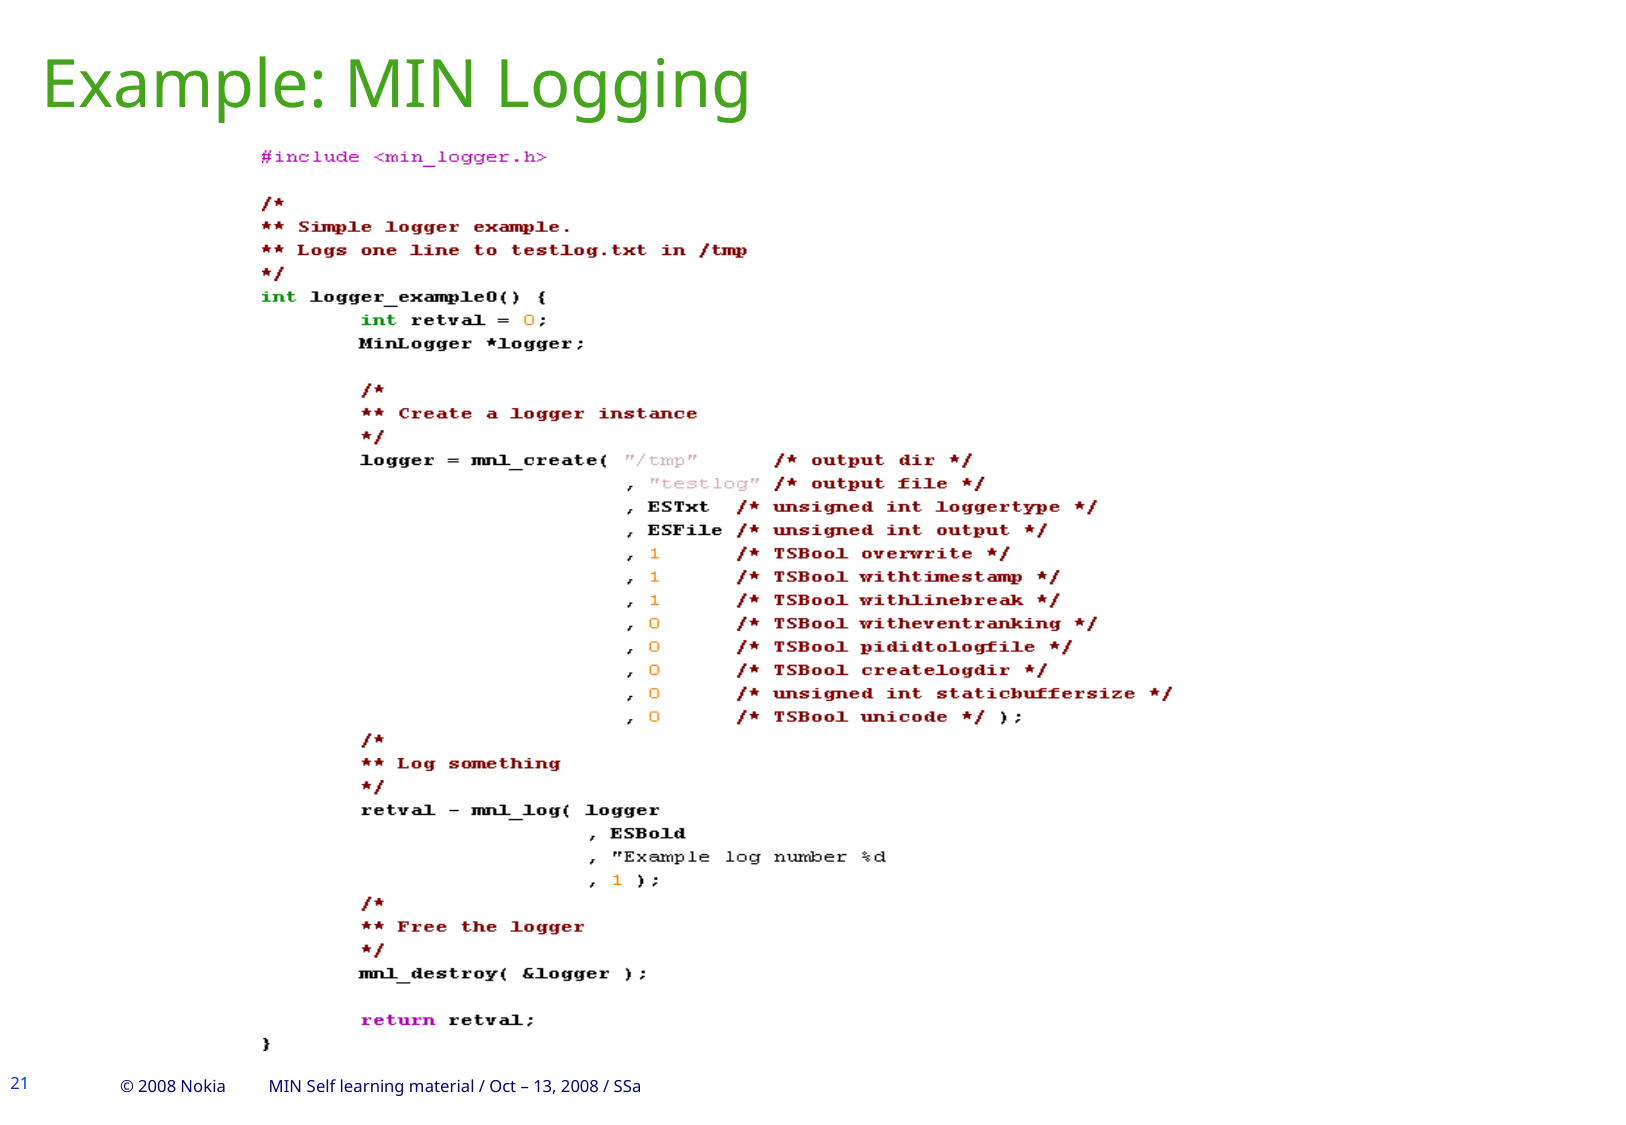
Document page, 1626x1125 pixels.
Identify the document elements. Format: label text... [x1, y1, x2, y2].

title Example: MIN Logging [41, 34, 1405, 137]
picture [262, 149, 1205, 1055]
